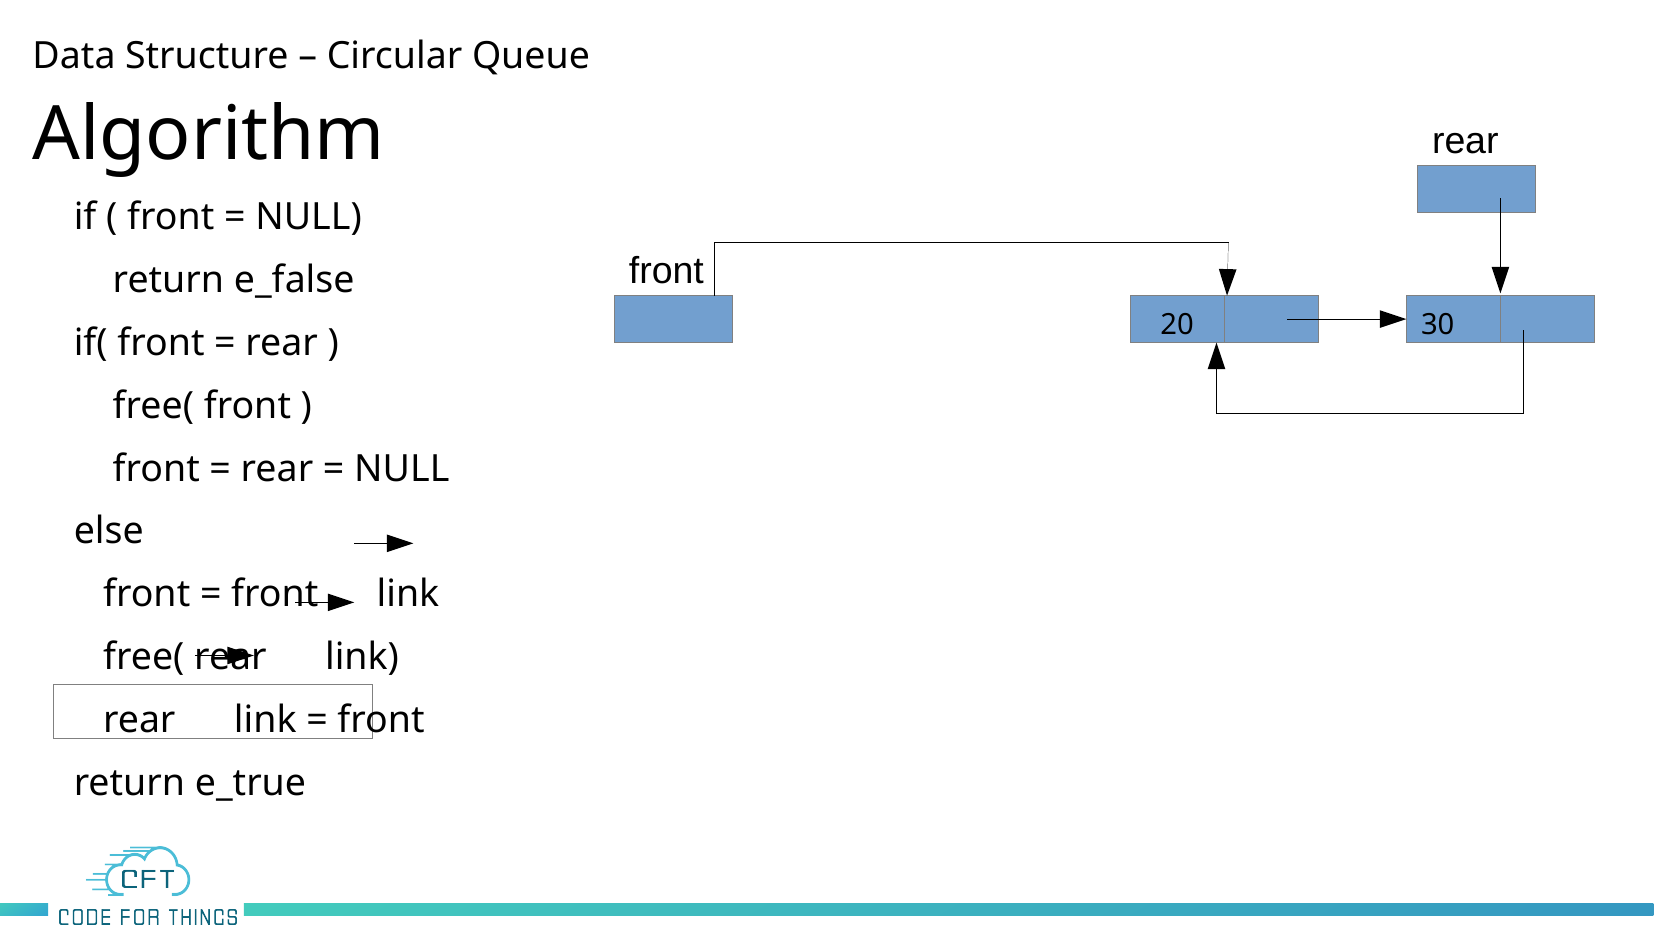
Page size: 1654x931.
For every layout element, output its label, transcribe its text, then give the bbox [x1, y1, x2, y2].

text_box if ( front = NULL) return e_false if( front = rear ) free( front ) front = rear = NULL else front = front link free( rear link) rear link = front return e_true [0, 182, 727, 851]
text_box [1417, 165, 1536, 213]
text_box [1488, 295, 1595, 343]
text_box 20 [1145, 295, 1228, 345]
title Data Structure – Circular Queue Algorithm [32, 11, 1524, 199]
text_box front [614, 242, 730, 300]
text_box [614, 295, 733, 343]
text_box [1228, 295, 1319, 343]
picture [59, 851, 237, 925]
text_box 30 [1406, 295, 1488, 345]
text_box [1130, 295, 1145, 343]
text_box rear [1417, 112, 1533, 170]
